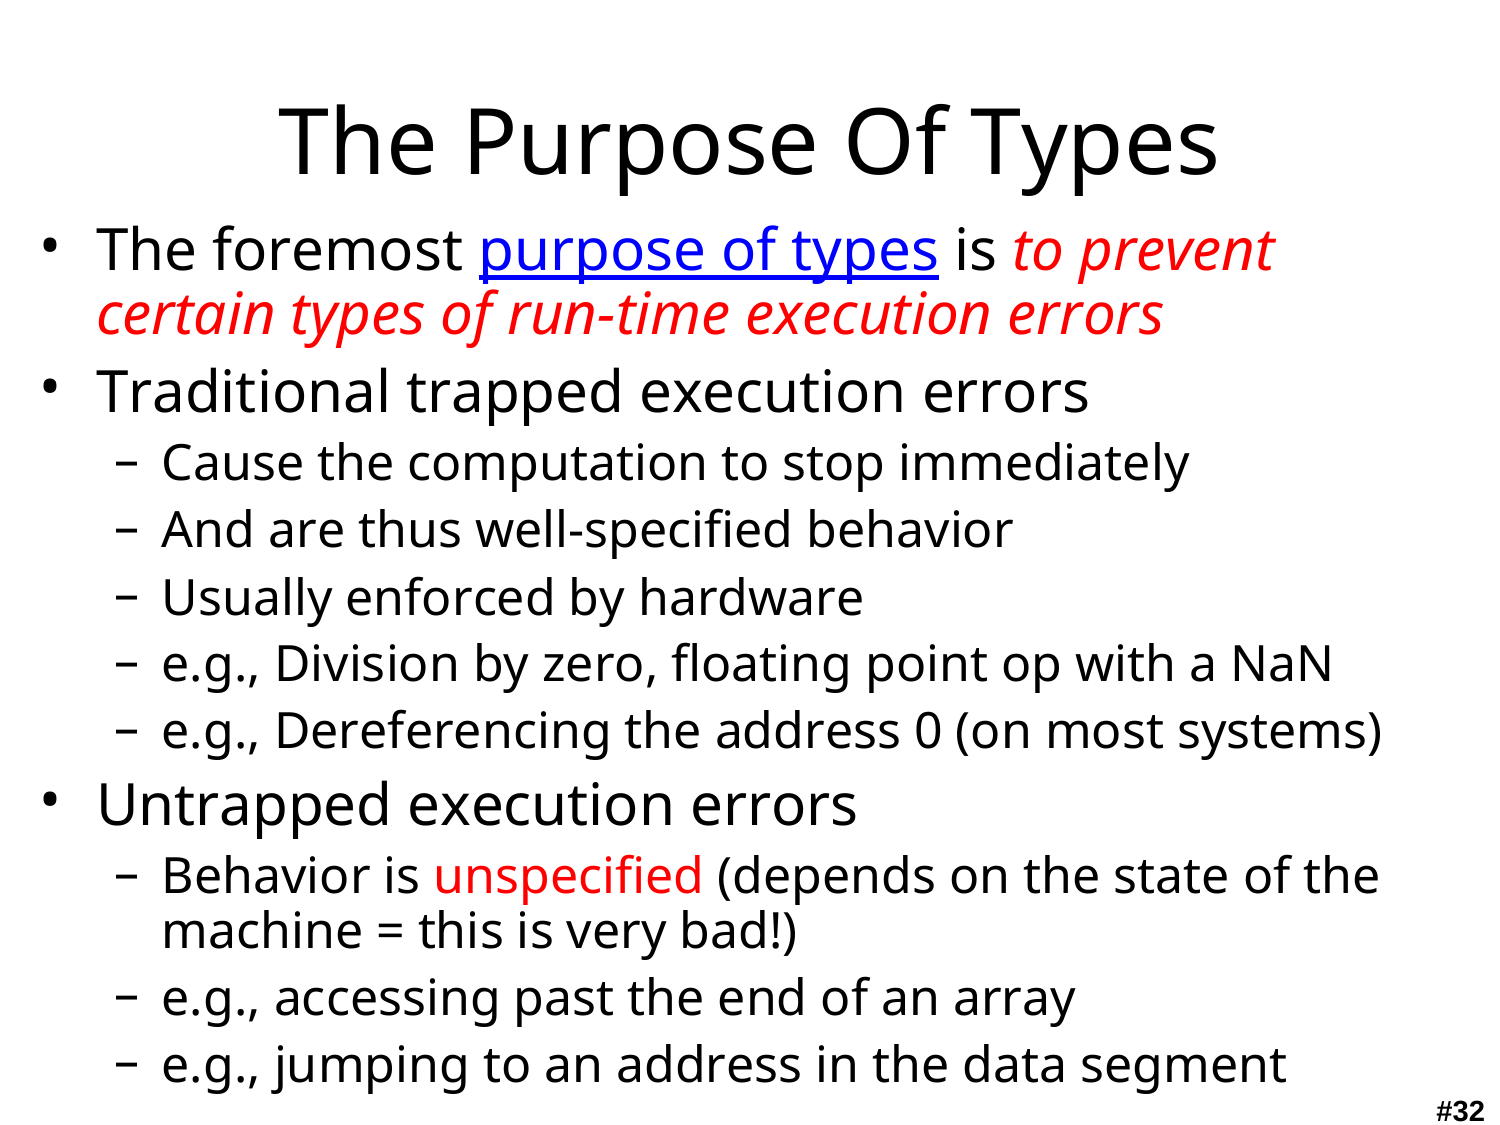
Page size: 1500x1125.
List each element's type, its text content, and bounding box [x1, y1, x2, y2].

list The foremost purpose of types is to prevent certain types of run-time execution errors Traditional trapped execution errors Cause the computation to stop immediately And are thus well-specified behavior Usually enforced by hardware e.g., Division by zero, floating point op with a NaN e.g., Dereferencing the address 0 (on most systems) Untrapped execution errors Behavior is unspecified (depends on the state of the machine = this is very bad!) e.g., accessing past the end of an array e.g., jumping to an address in the data segment [24, 212, 1476, 1051]
title The Purpose Of Types [24, 45, 1476, 212]
